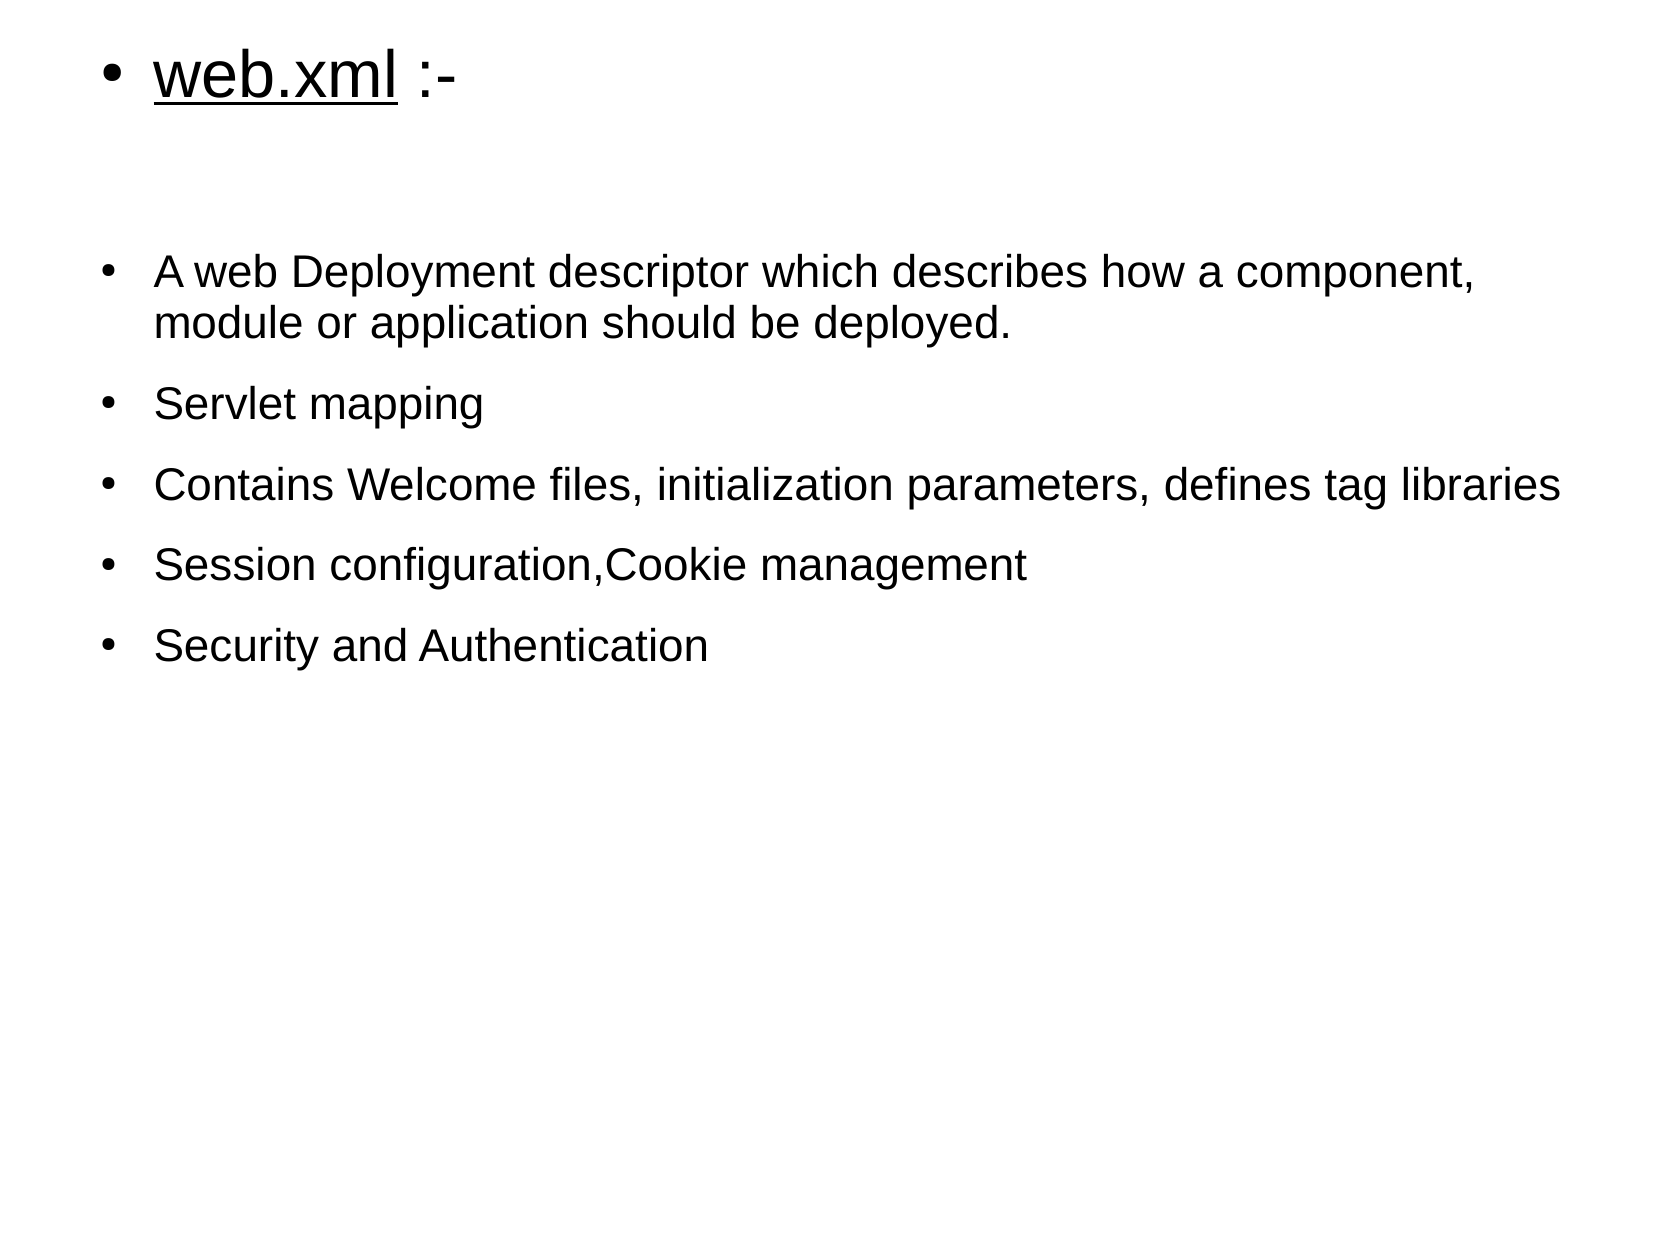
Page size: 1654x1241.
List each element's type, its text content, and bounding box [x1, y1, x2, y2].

list web.xml :- A web Deployment descriptor which describes how a component, module or application should be deployed. Servlet mapping Contains Welcome files, initialization parameters, defines tag libraries Session configuration,Cookie management Security and Authentication [82, 37, 1571, 1201]
